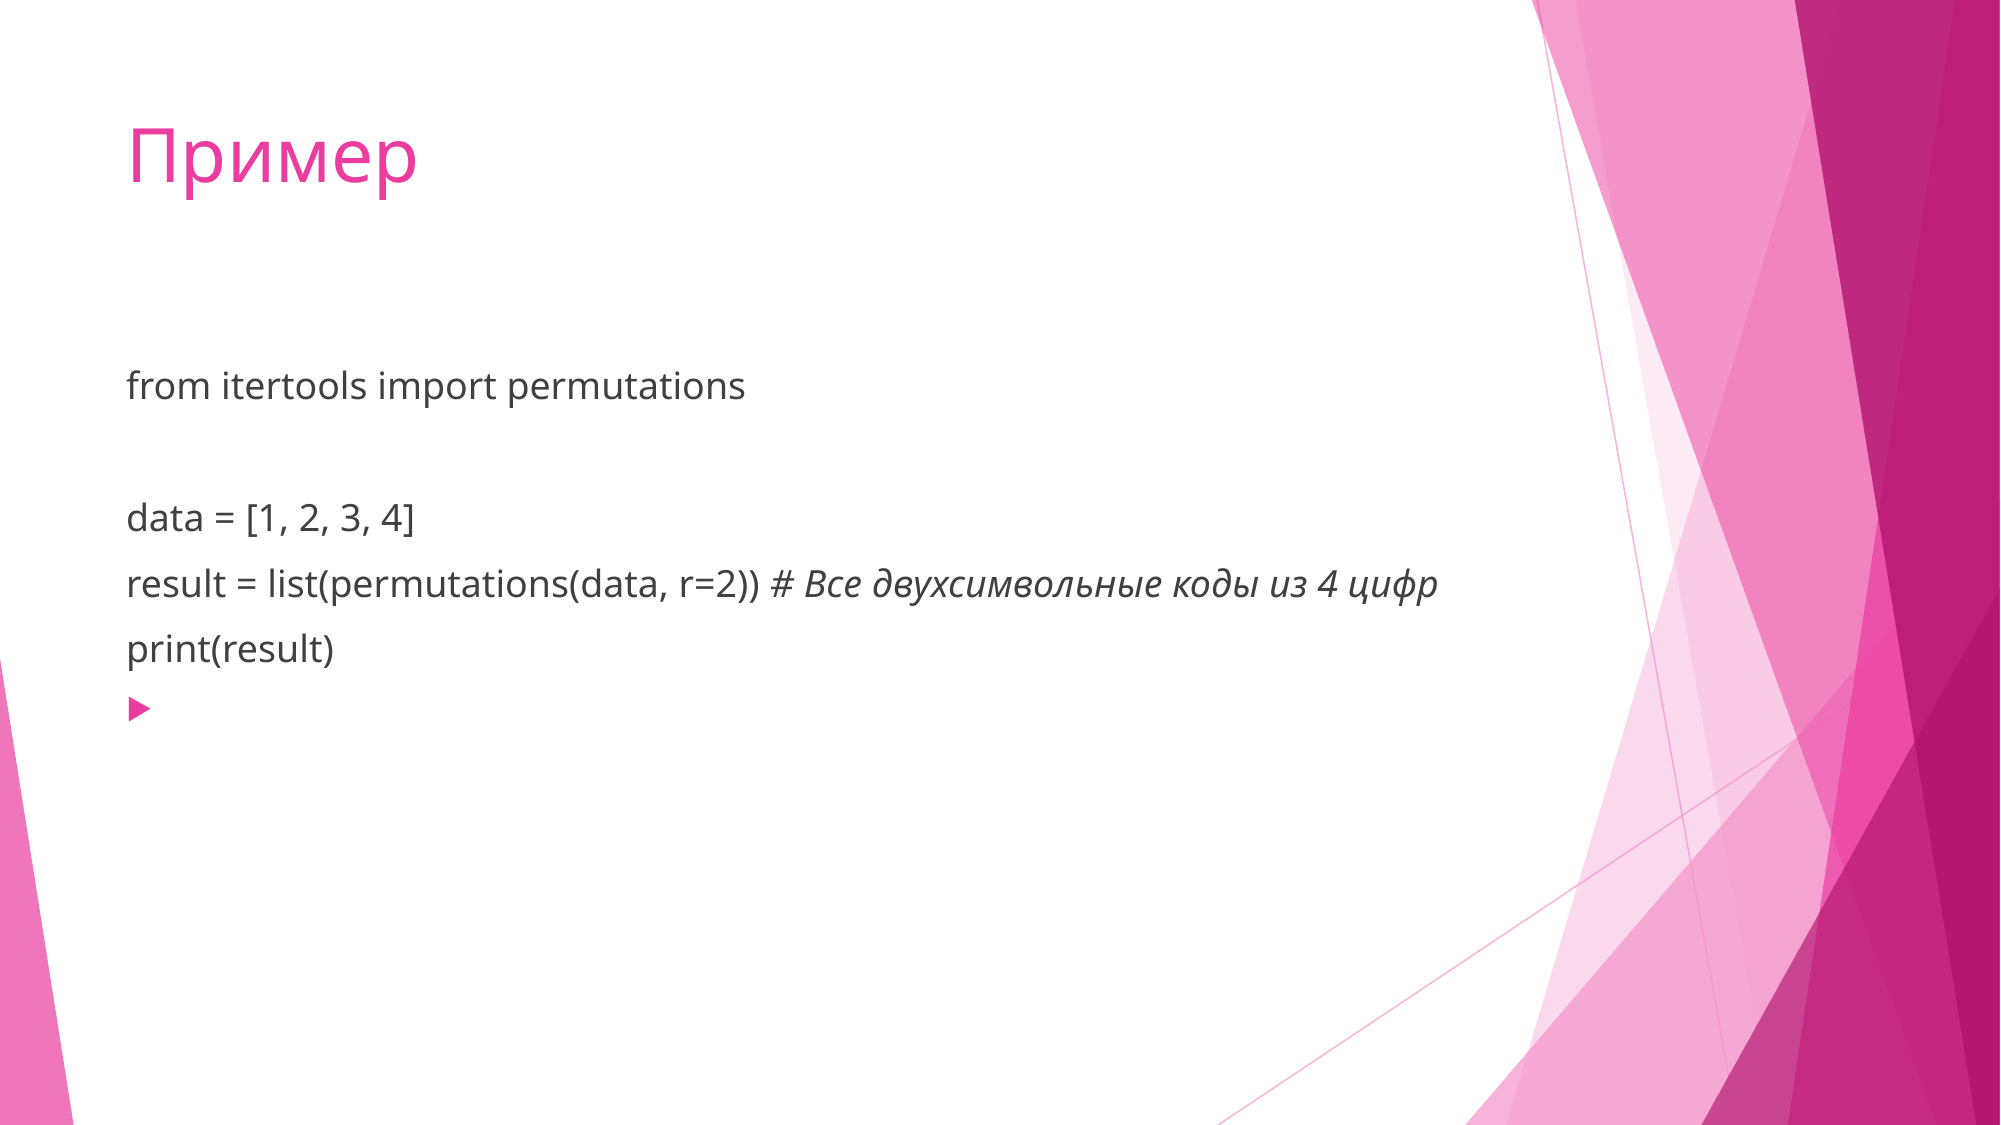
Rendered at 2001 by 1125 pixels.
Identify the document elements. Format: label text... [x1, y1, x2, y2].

list from itertools import permutations data = [1, 2, 3, 4] result = list(permutations(data, r=2)) # Все двухсимвольные коды из 4 цифр print(result) [111, 354, 1522, 992]
title Пример [111, 99, 1522, 317]
